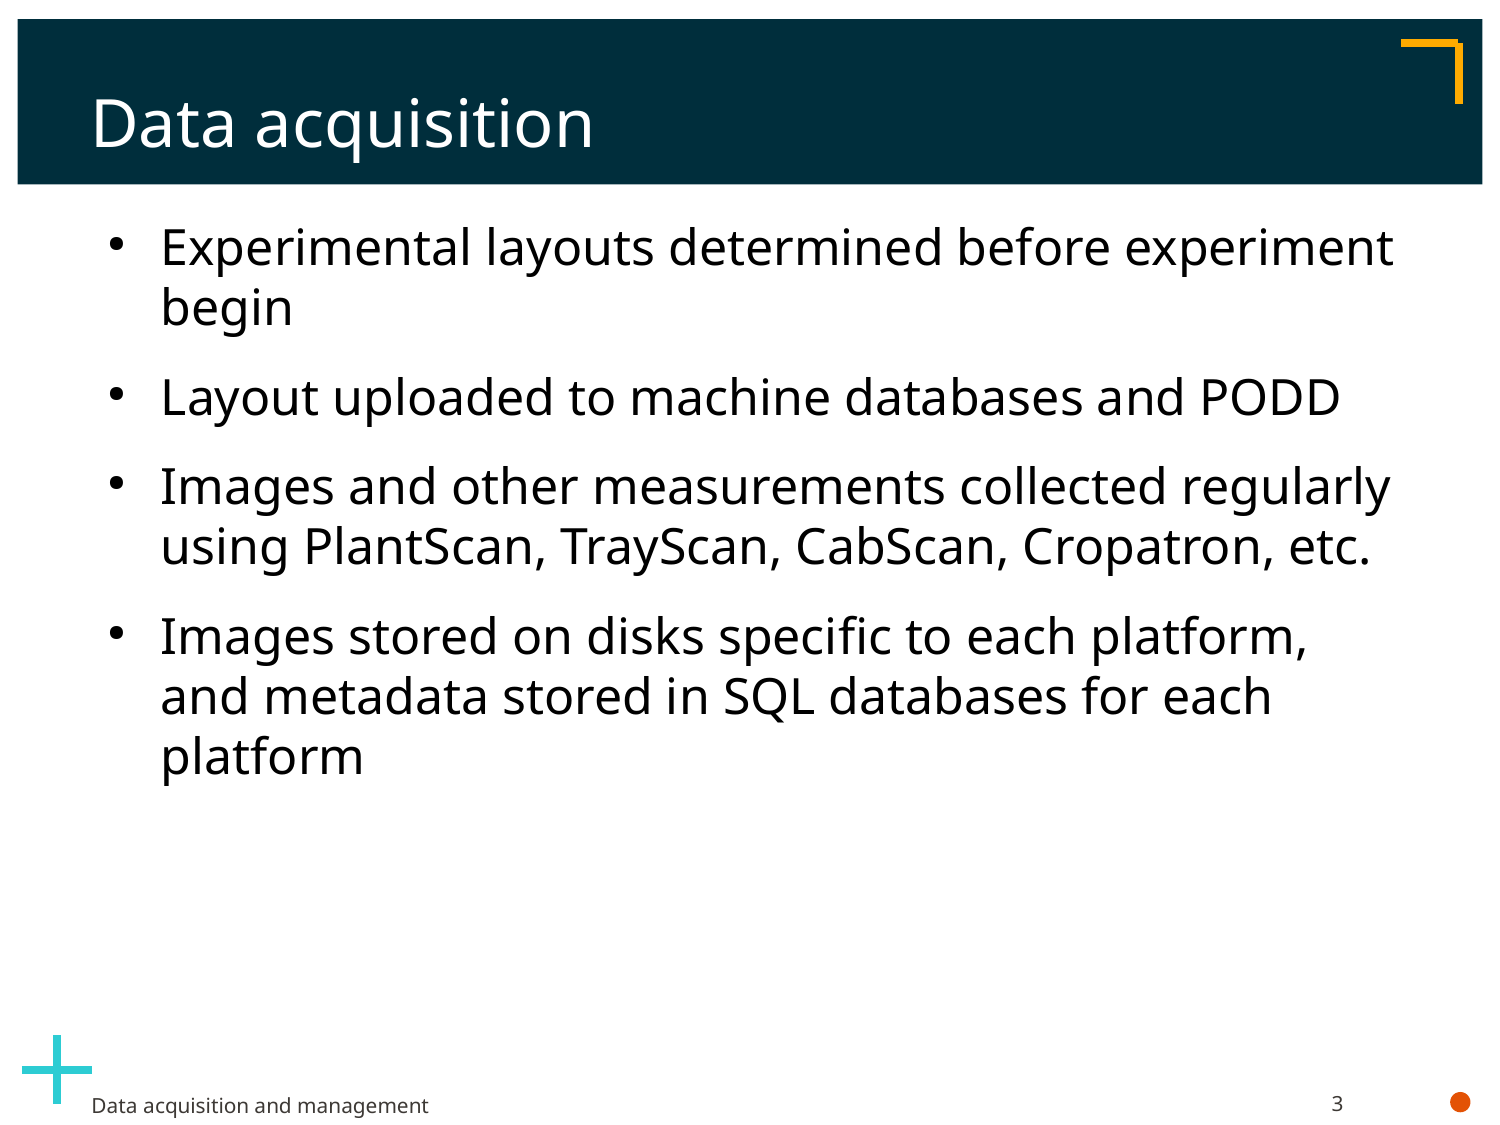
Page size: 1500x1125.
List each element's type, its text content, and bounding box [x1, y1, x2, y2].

footer Data acquisition and management [76, 1090, 1246, 1120]
slide_number <number> [1316, 1090, 1400, 1120]
list Experimental layouts determined before experiment begin Layout uploaded to machine databases and PODD Images and other measurements collected regularly using PlantScan, TrayScan, CabScan, Cropatron, etc. Images stored on disks specific to each platform, and metadata stored in SQL databases for each platform [75, 208, 1425, 1024]
title Data acquisition [75, 45, 1425, 161]
